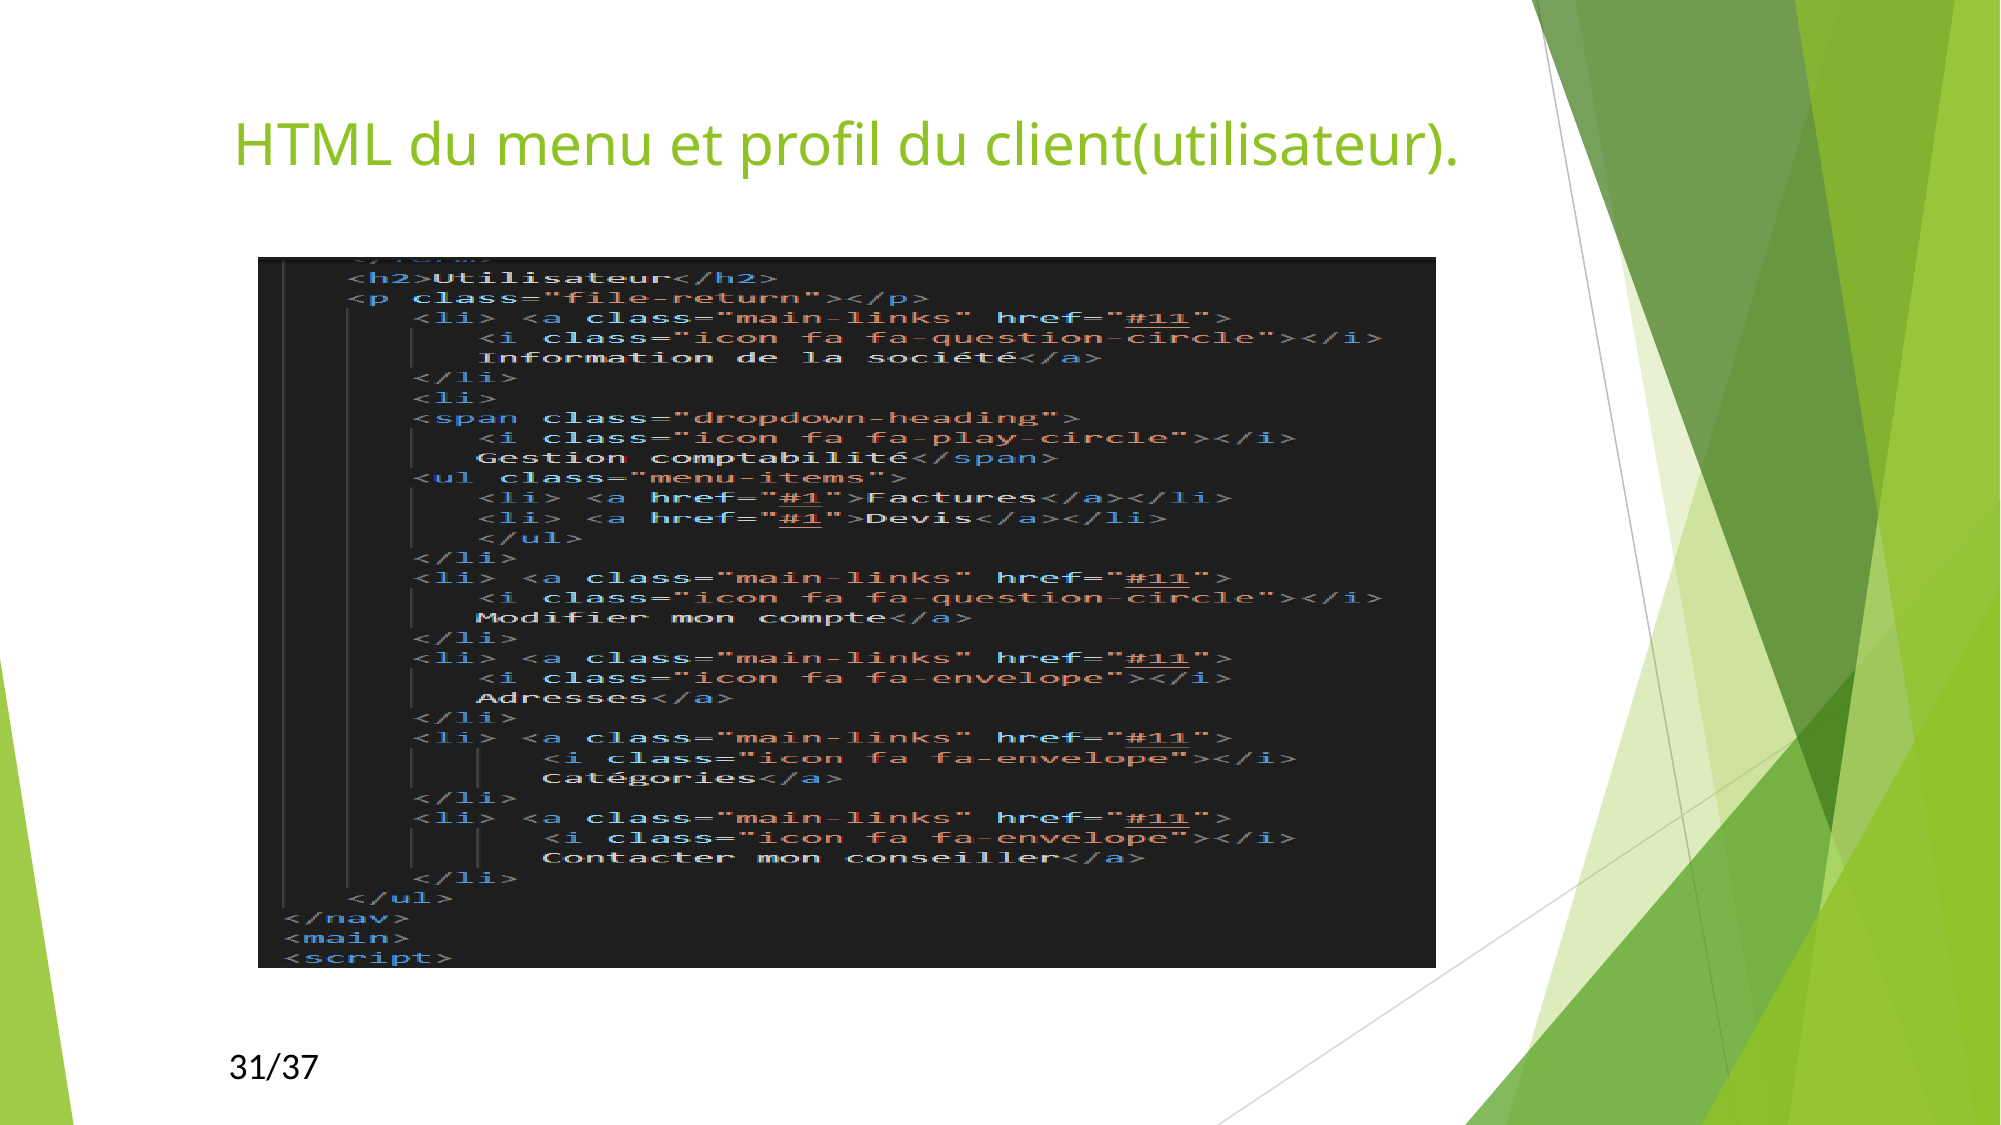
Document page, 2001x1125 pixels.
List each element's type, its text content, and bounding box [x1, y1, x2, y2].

picture [258, 257, 1436, 968]
title HTML du menu et profil du client(utilisateur). [111, 99, 1583, 233]
text_box 31/37 [213, 1034, 419, 1095]
